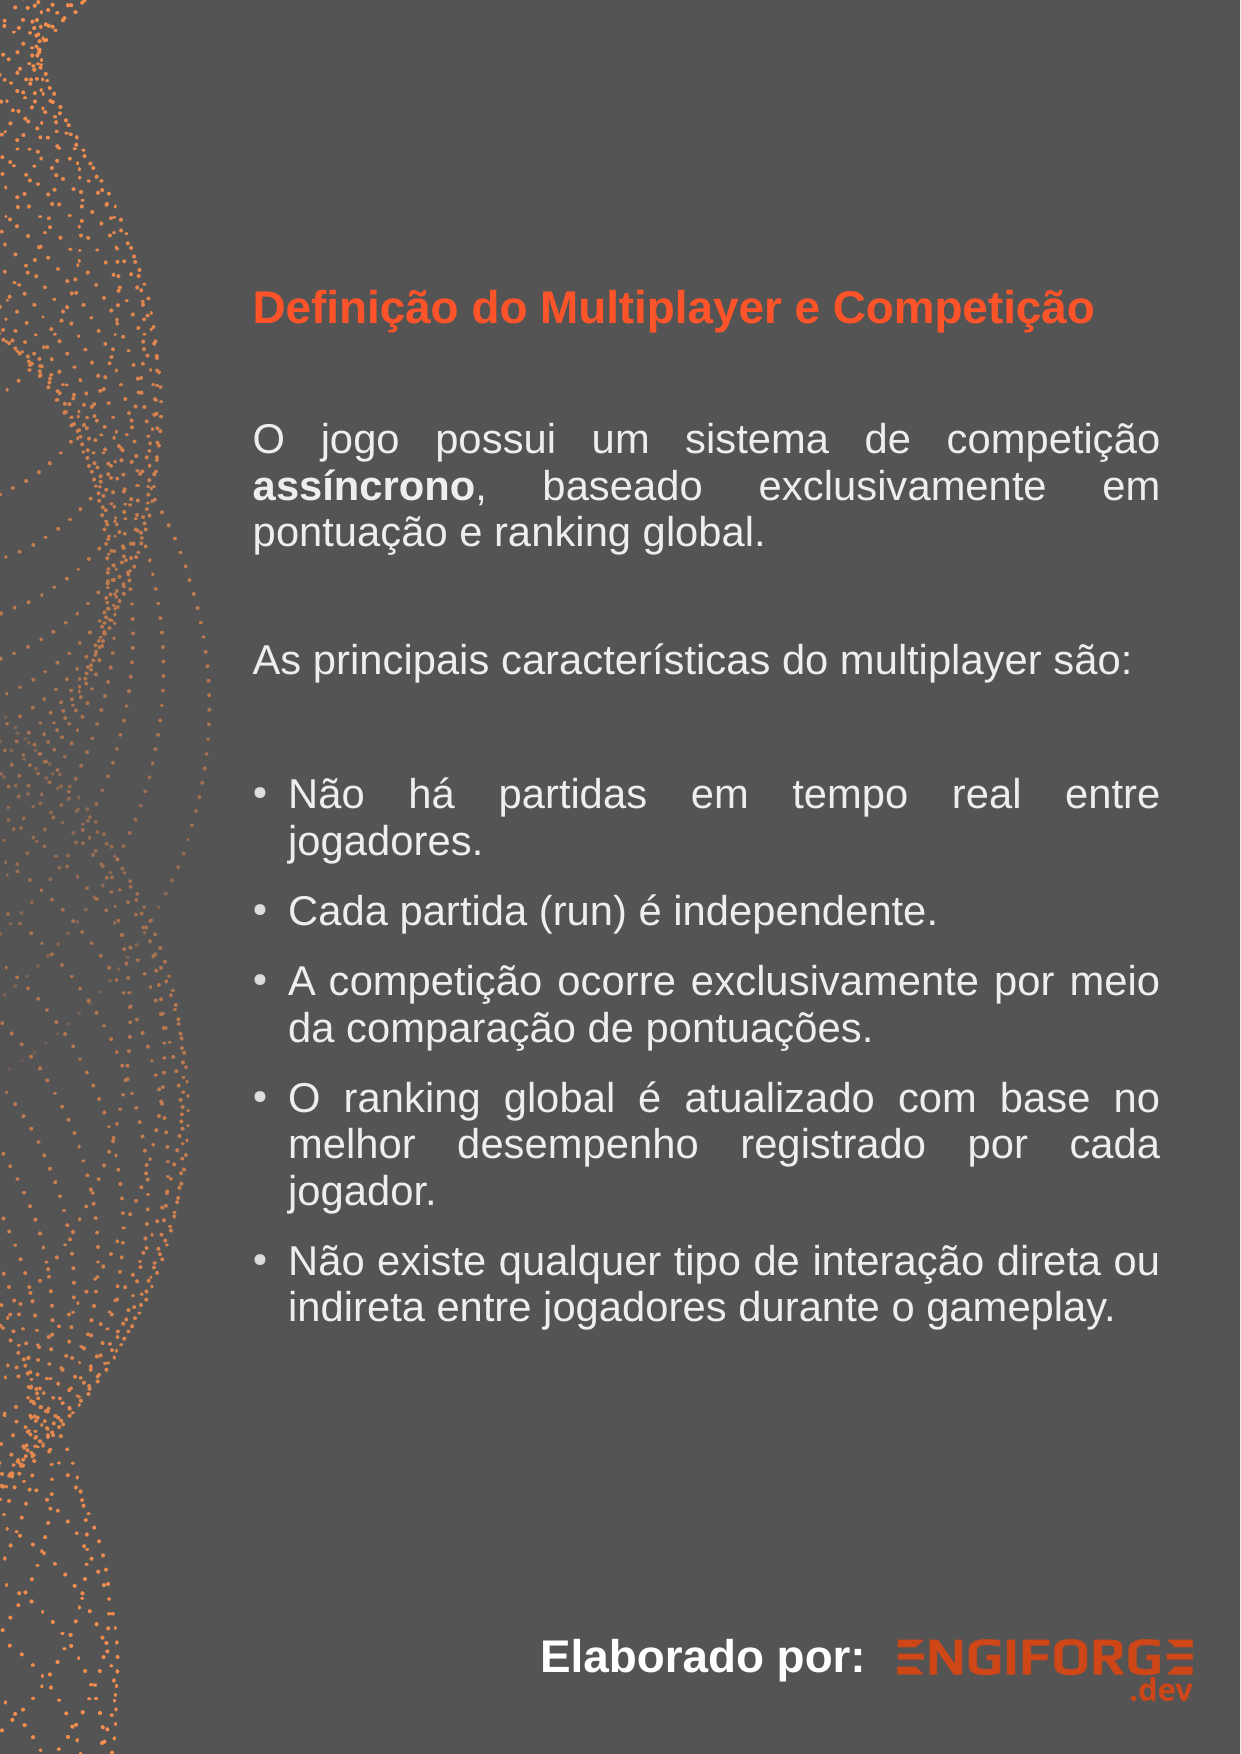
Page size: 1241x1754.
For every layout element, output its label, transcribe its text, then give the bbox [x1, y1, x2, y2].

text_box Elaborado por: [525, 1623, 940, 1742]
text_box Definição do Multiplayer e Competição O jogo possui um sistema de competição assíncrono, baseado exclusivamente em pontuação e ranking global. As principais características do multiplayer são: Não há partidas em tempo real entre jogadores. Cada partida (run) é independente. A competição ocorre exclusivamente por meio da comparação de pontuações. O ranking global é atualizado com base no melhor desempenho registrado por cada jogador. Não existe qualquer tipo de interação direta ou indireta entre jogadores durante o gameplay. [237, 275, 1176, 1348]
picture [0, 0, 1241, 1754]
